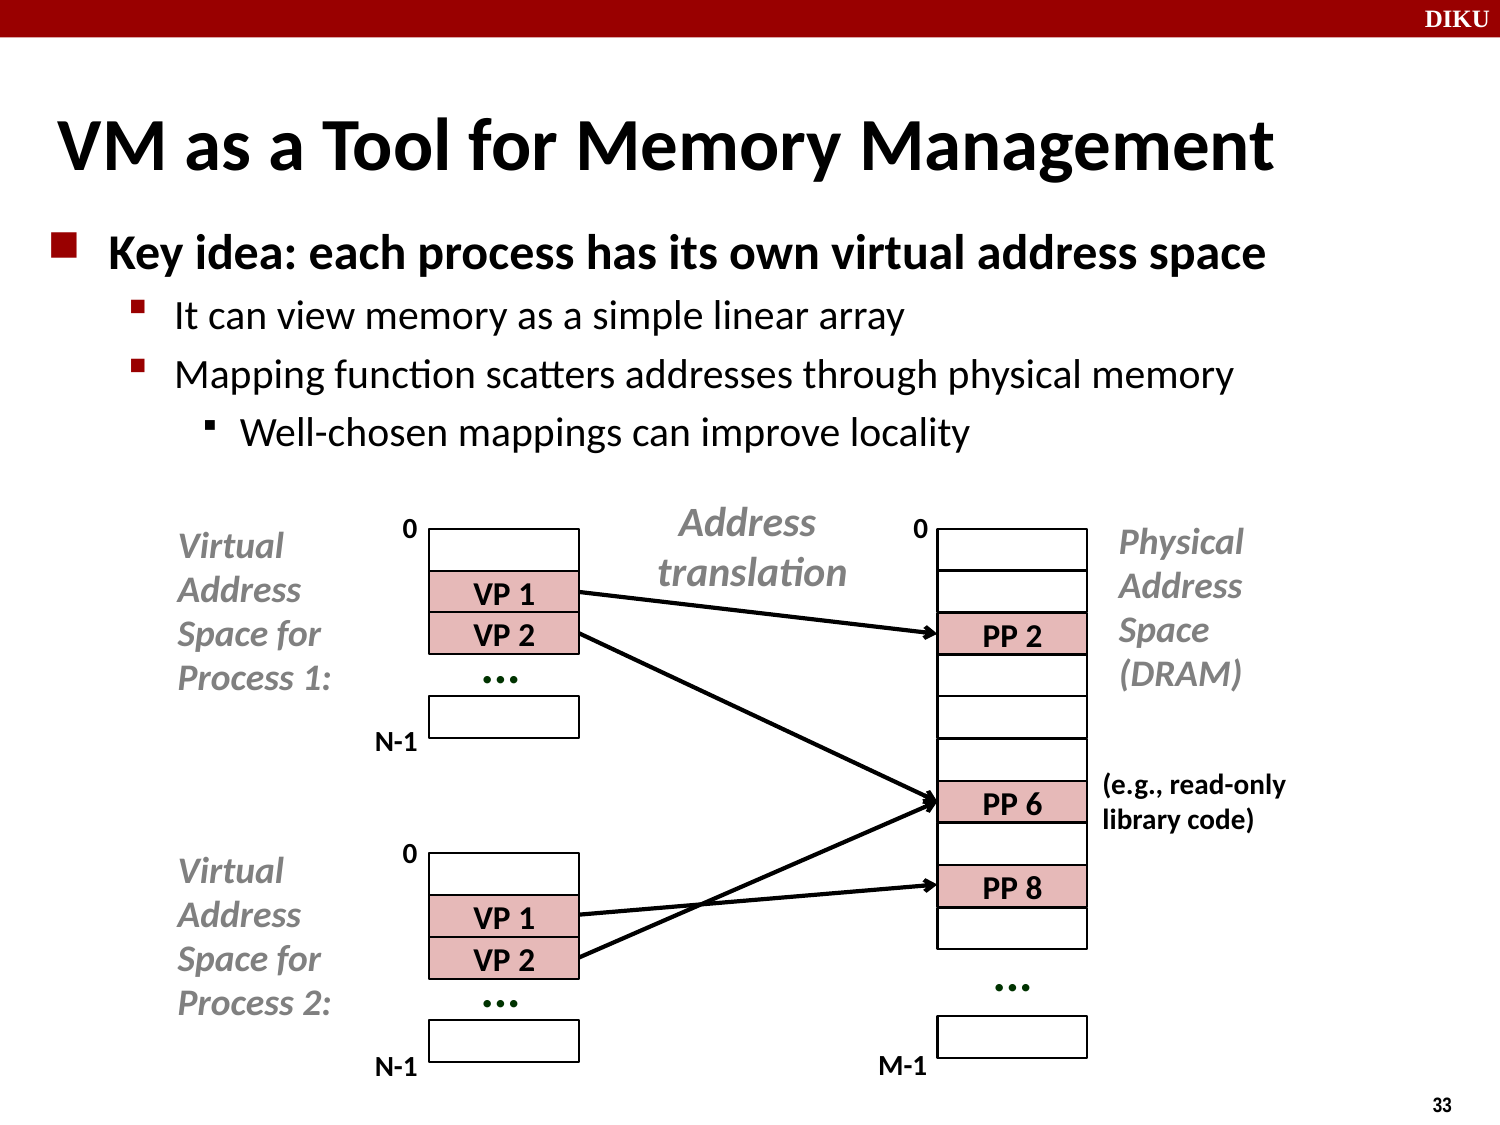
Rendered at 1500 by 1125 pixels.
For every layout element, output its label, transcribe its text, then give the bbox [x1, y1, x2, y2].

text_box 0 [898, 503, 944, 553]
text_box N-1 [359, 716, 433, 767]
text_box (e.g., read-only library code) [1088, 760, 1326, 844]
text_box Key idea: each process has its own virtual address space It can view memory as a simple linear array Mapping function scatters addresses through physical memory Well-chosen mappings can improve locality [37, 212, 1326, 419]
text_box Address translation [642, 487, 863, 603]
text_box VP 1 [429, 571, 580, 612]
text_box VP 2 [429, 612, 580, 655]
text_box N-1 [359, 1041, 433, 1092]
text_box PP 8 [937, 865, 1088, 907]
text_box Virtual Address Space for Process 1: [162, 516, 388, 708]
text_box ... [465, 957, 536, 1033]
text_box VP 1 [429, 895, 580, 936]
text_box M-1 [863, 1040, 943, 1091]
text_box VP 2 [429, 936, 580, 979]
text_box PP 2 [937, 612, 1088, 653]
text_box 0 [387, 828, 433, 878]
text_box ... [977, 941, 1048, 1017]
text_box Physical Address Space (DRAM) [1104, 511, 1280, 704]
text_box Virtual Address Space for Process 2: [162, 841, 388, 1033]
text_box ... [465, 633, 536, 708]
text_box PP 6 [937, 780, 1088, 822]
text_box VM as a Tool for Memory Management [43, 93, 1456, 188]
text_box 0 [387, 503, 433, 553]
